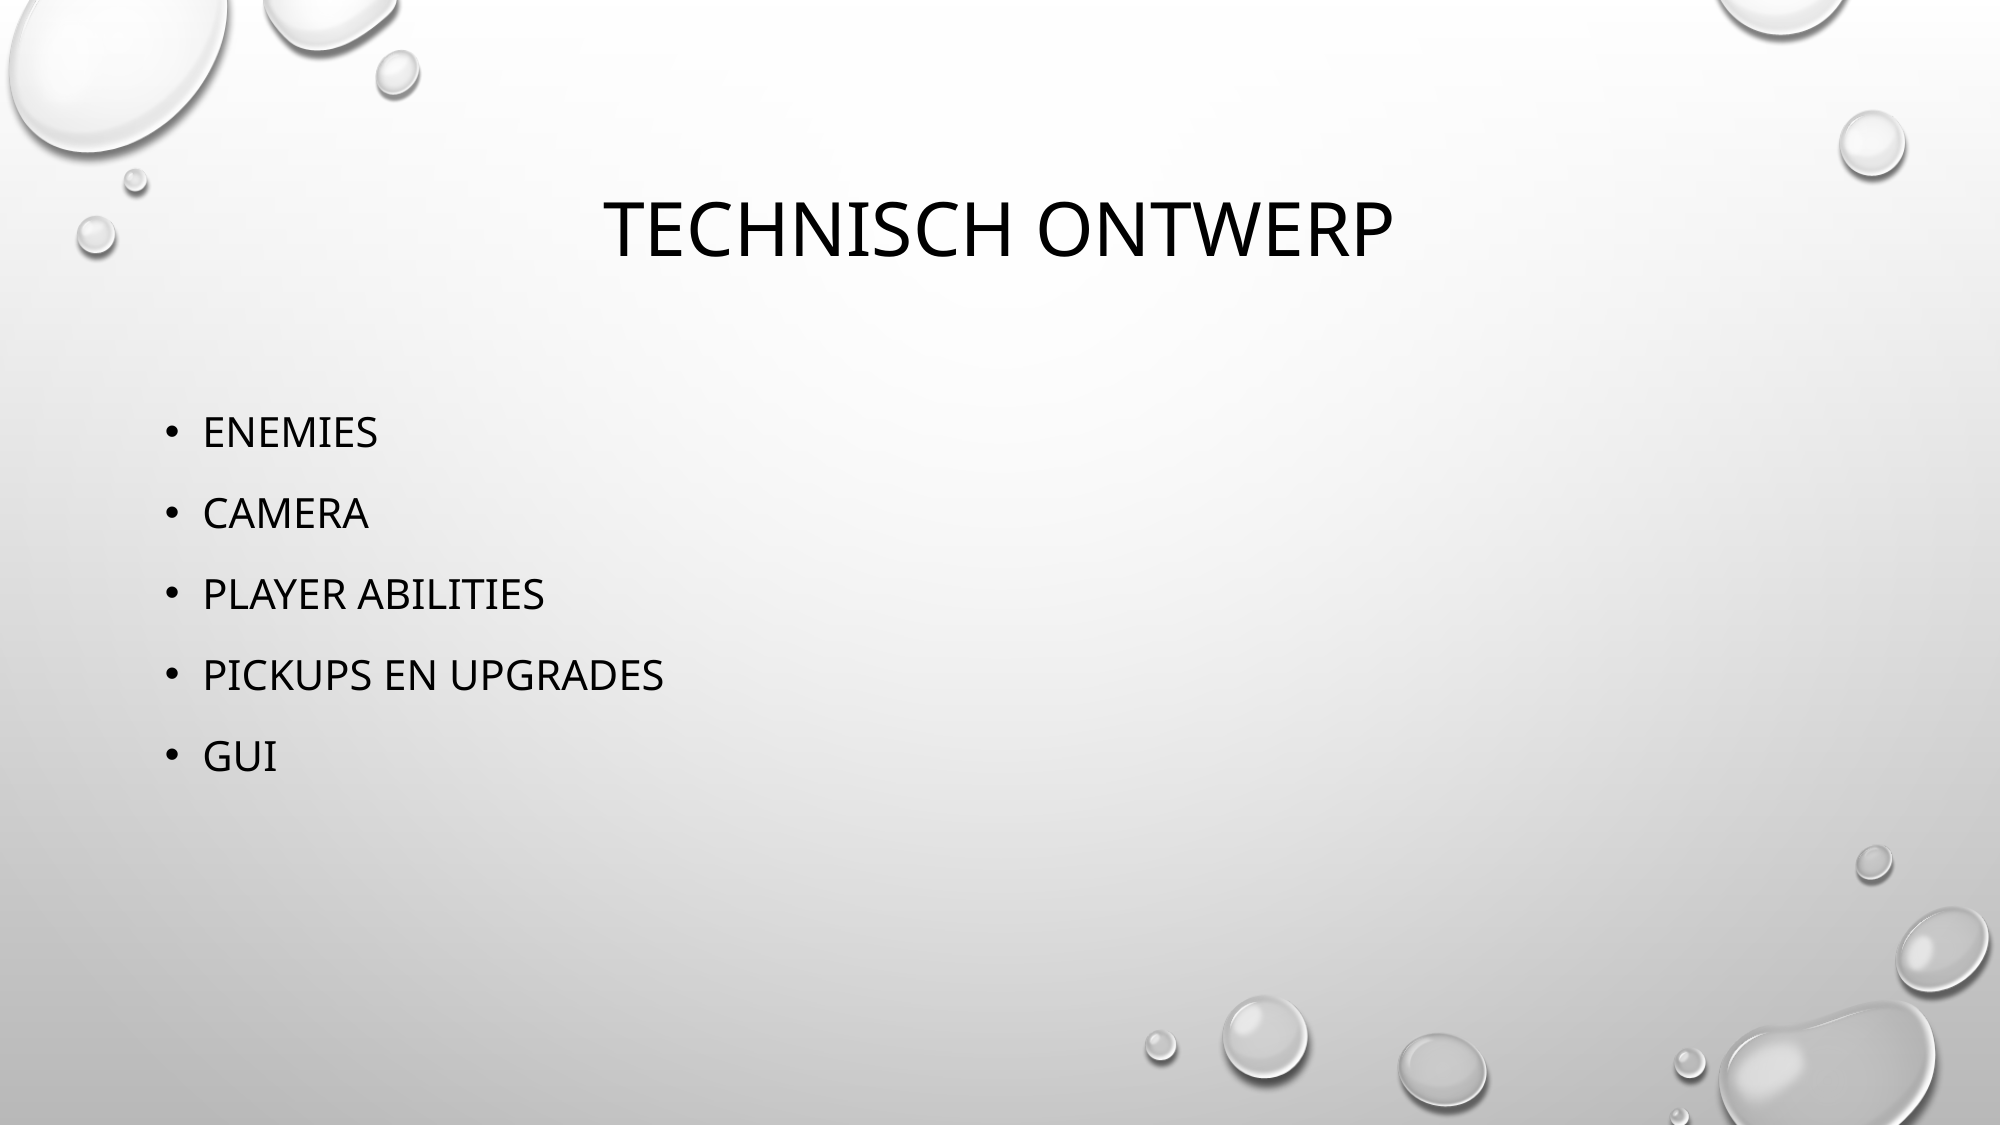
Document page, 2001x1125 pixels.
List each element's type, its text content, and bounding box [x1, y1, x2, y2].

list Enemies Camera Player abilities Pickups en upgrades GUI [149, 388, 1850, 950]
title Technisch ontwerp [149, 101, 1851, 364]
